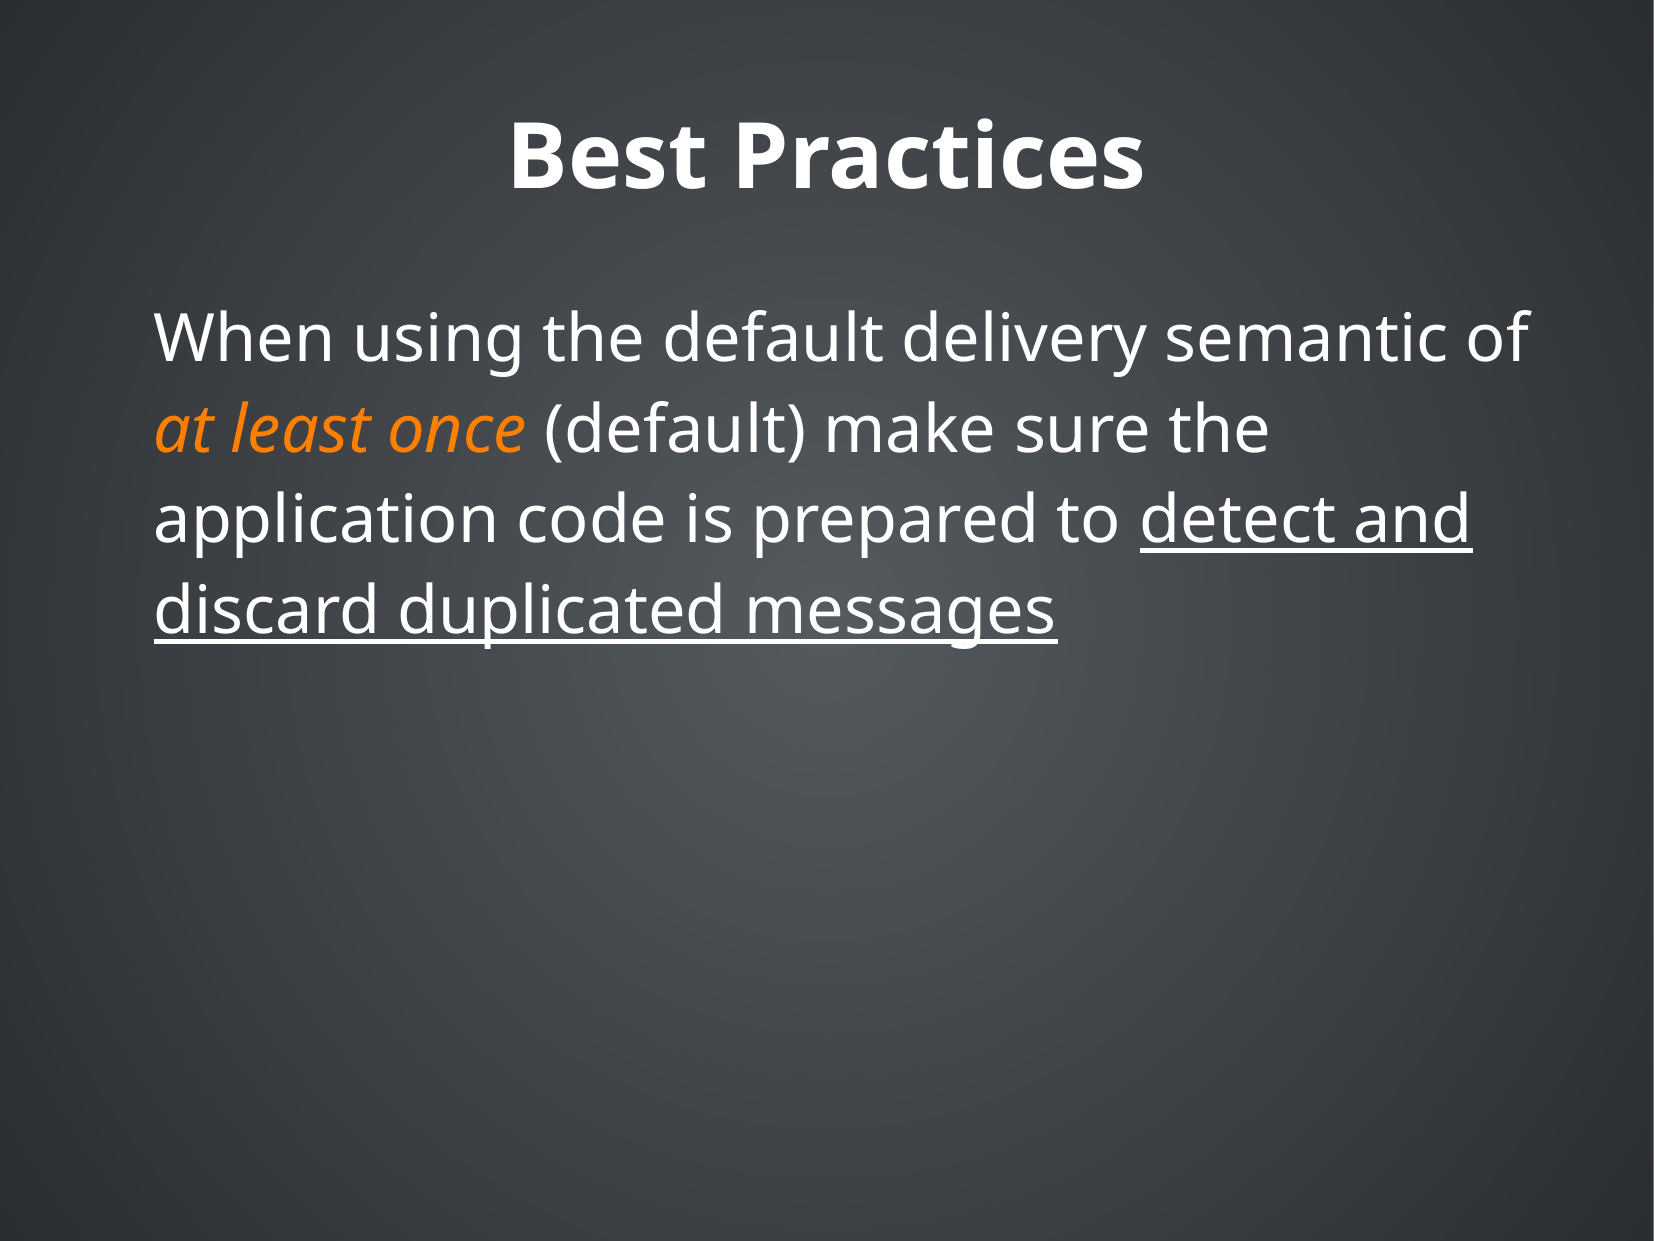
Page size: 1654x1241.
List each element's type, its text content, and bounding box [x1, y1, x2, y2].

title Best Practices [82, 49, 1571, 257]
list When using the default delivery semantic of at least once (default) make sure the application code is prepared to detect and discard duplicated messages [82, 290, 1571, 1109]
picture [0, 0, 1654, 1241]
